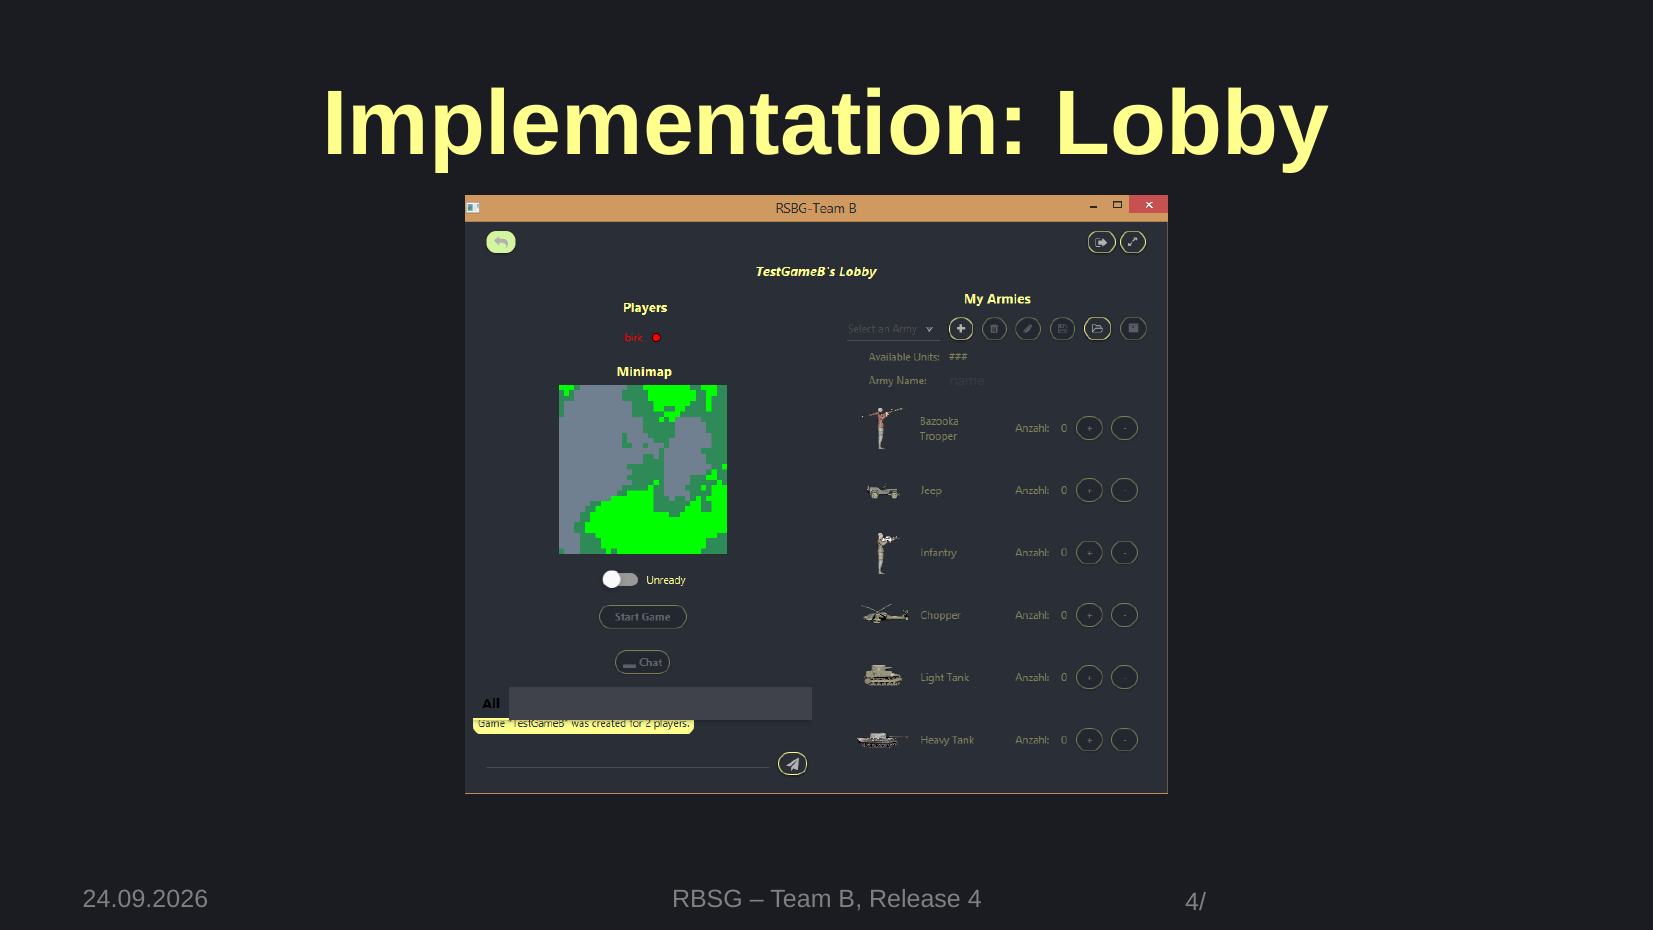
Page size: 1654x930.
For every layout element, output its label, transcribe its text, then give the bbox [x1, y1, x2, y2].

title Implementation: Lobby [82, 61, 1571, 173]
picture [465, 195, 1168, 794]
text_box / [1185, 885, 1571, 912]
text_box RBSG – Team B, Release 4 [565, 882, 1090, 912]
text_box 03.09.2019 [82, 882, 468, 912]
